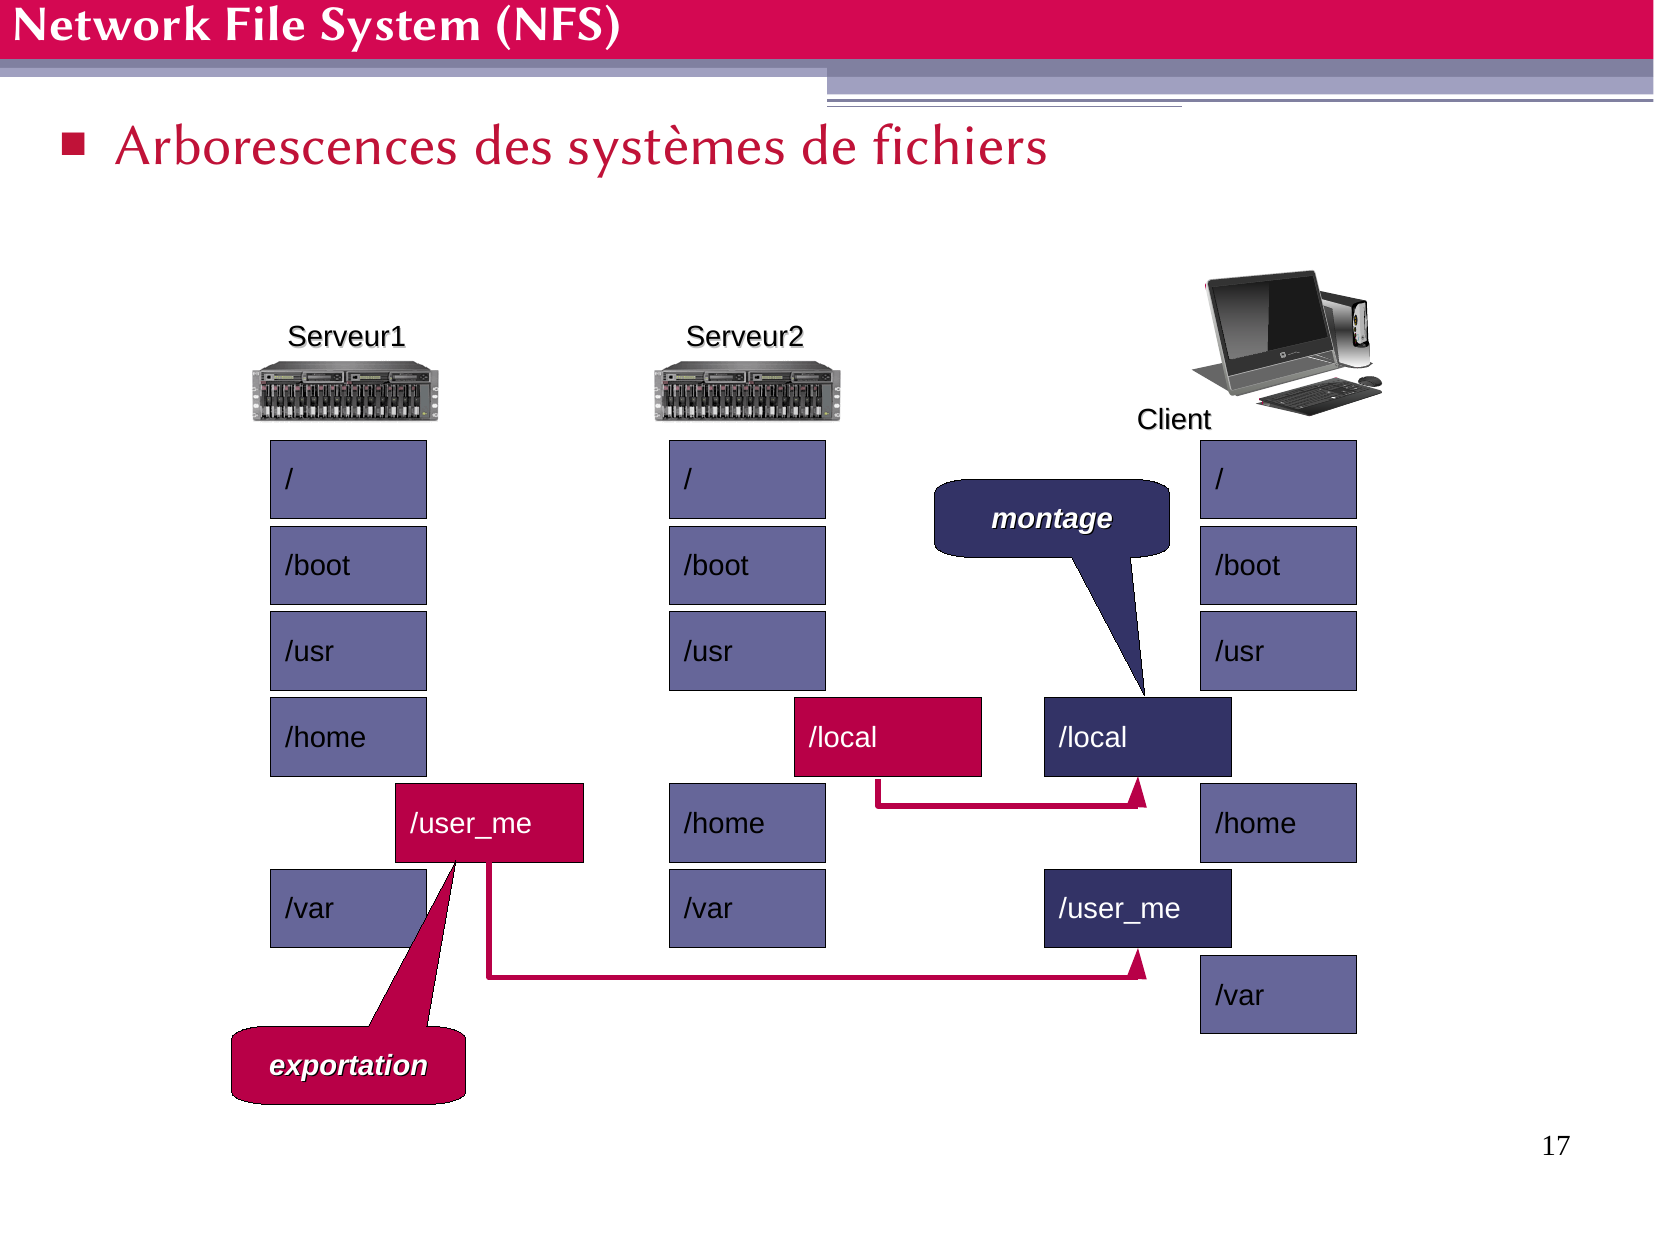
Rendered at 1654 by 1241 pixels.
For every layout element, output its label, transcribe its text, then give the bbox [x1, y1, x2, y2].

text_box / [669, 440, 826, 519]
text_box /boot [270, 526, 427, 605]
text_box exportation [231, 860, 466, 1105]
list Network File System (NFS) [11, 0, 1182, 54]
picture [249, 343, 443, 443]
text_box Client [1122, 395, 1275, 452]
text_box Serveur2 [671, 312, 861, 369]
text_box /var [669, 869, 826, 948]
text_box /usr [669, 611, 826, 691]
text_box /var [270, 869, 427, 948]
text_box / [1200, 440, 1357, 519]
text_box /usr [1200, 611, 1357, 691]
text_box montage [934, 479, 1170, 696]
text_box /home [669, 783, 826, 863]
text_box / [270, 440, 427, 519]
text_box /local [1044, 697, 1232, 777]
picture [651, 343, 845, 443]
text_box /local [794, 697, 982, 777]
text_box /usr [270, 611, 427, 691]
text_box /home [270, 697, 427, 777]
picture [1181, 269, 1388, 426]
text_box /user_me [1044, 869, 1232, 948]
text_box /home [1200, 783, 1357, 863]
text_box /var [1200, 955, 1357, 1034]
text_box [0, 0, 1654, 136]
text_box /boot [1200, 526, 1357, 605]
text_box Serveur1 [272, 312, 462, 369]
text_box /user_me [395, 783, 584, 863]
text_box /boot [669, 526, 826, 605]
list Arborescences des systèmes de fichiers [44, 112, 1611, 207]
